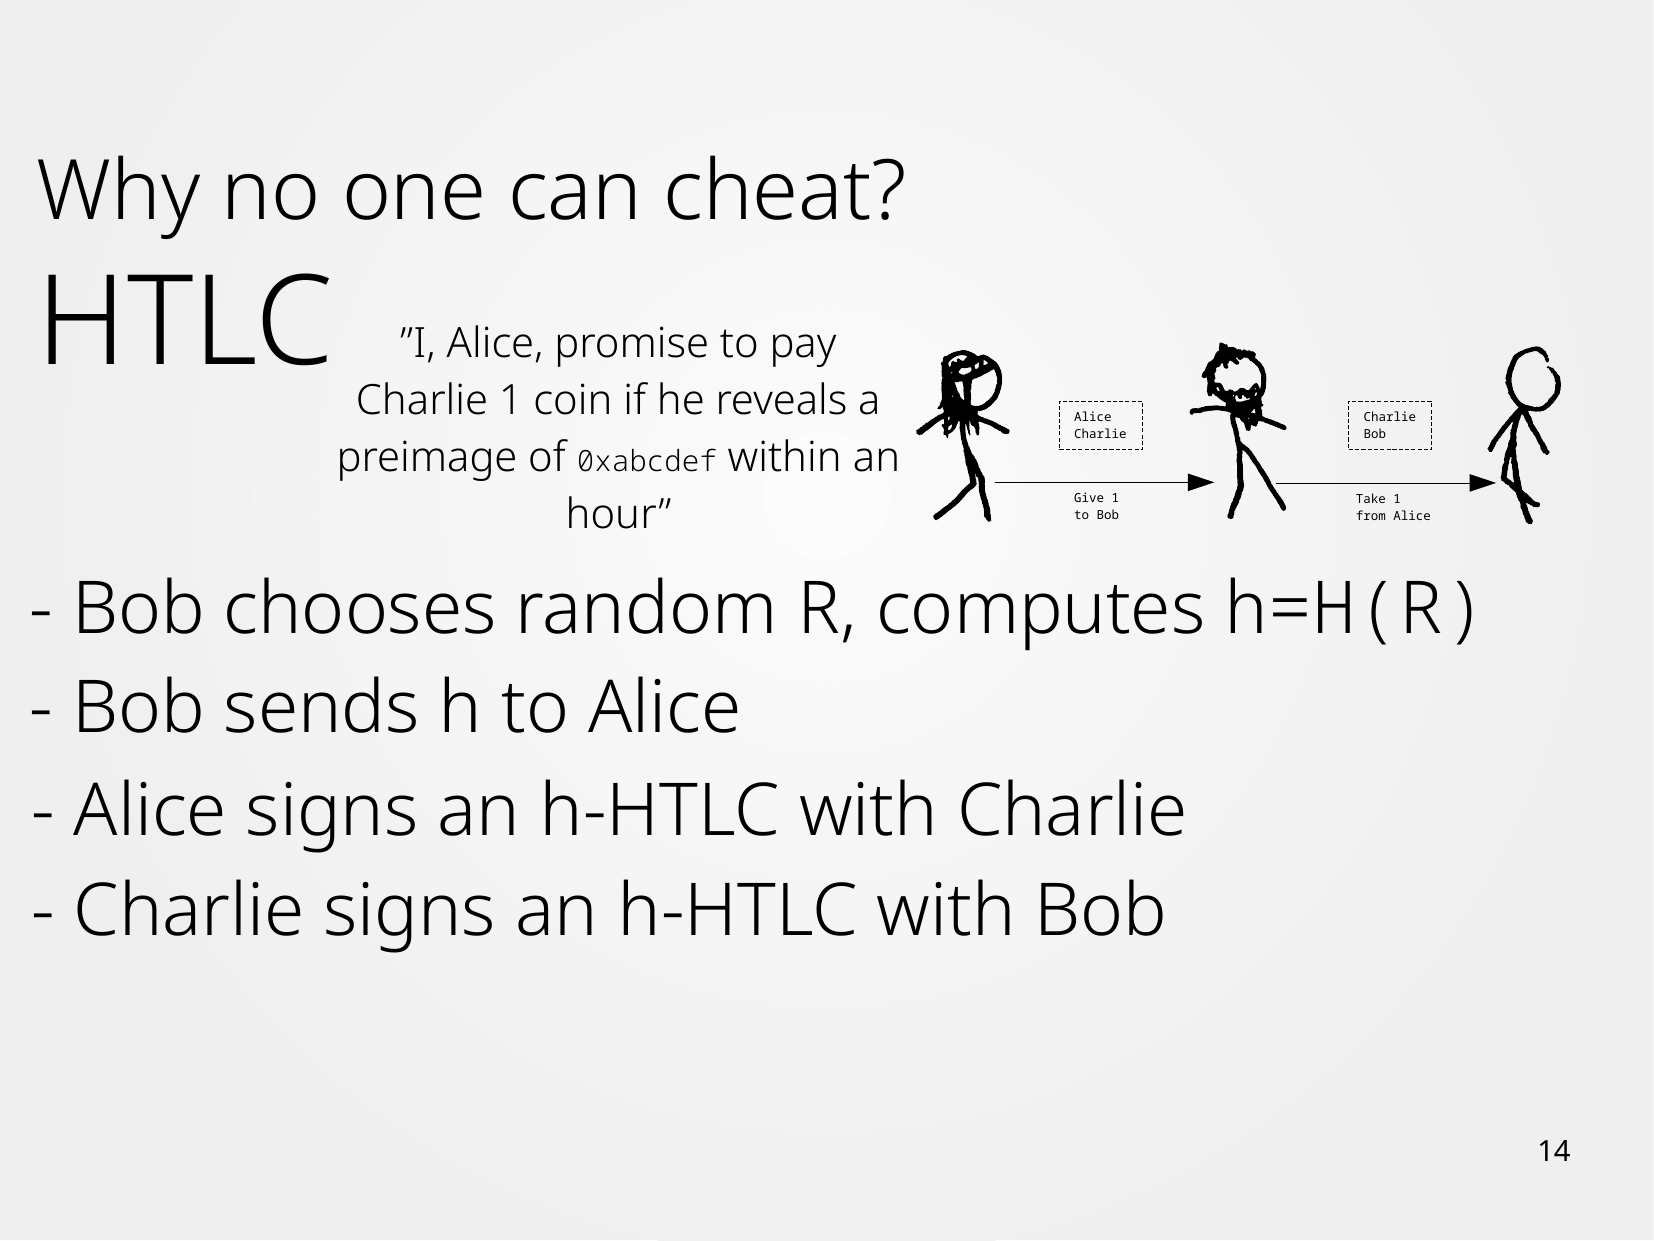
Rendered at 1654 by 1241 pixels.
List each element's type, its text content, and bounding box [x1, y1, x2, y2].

title - Bob chooses random R, computes h=H(R) - Bob sends h to Alice [29, 555, 1625, 733]
text_box Alice Charlie [1059, 401, 1143, 446]
title Why no one can cheat? [36, 130, 1034, 243]
text_box Give 1 to Bob [1059, 483, 1137, 527]
title ”I, Alice, promise to pay Charlie 1 coin if he reveals a preimage of 0xabcdef within an hour” [336, 312, 905, 520]
text_box Take 1 from Alice [1341, 484, 1460, 532]
picture [1485, 344, 1563, 526]
title HTLC [36, 230, 384, 378]
text_box - Alice signs an h-HTLC with Charlie - Charlie signs an h-HTLC with Bob [16, 750, 1582, 935]
picture [1188, 341, 1288, 520]
picture [915, 349, 1011, 522]
text_box Charlie Bob [1348, 401, 1432, 446]
